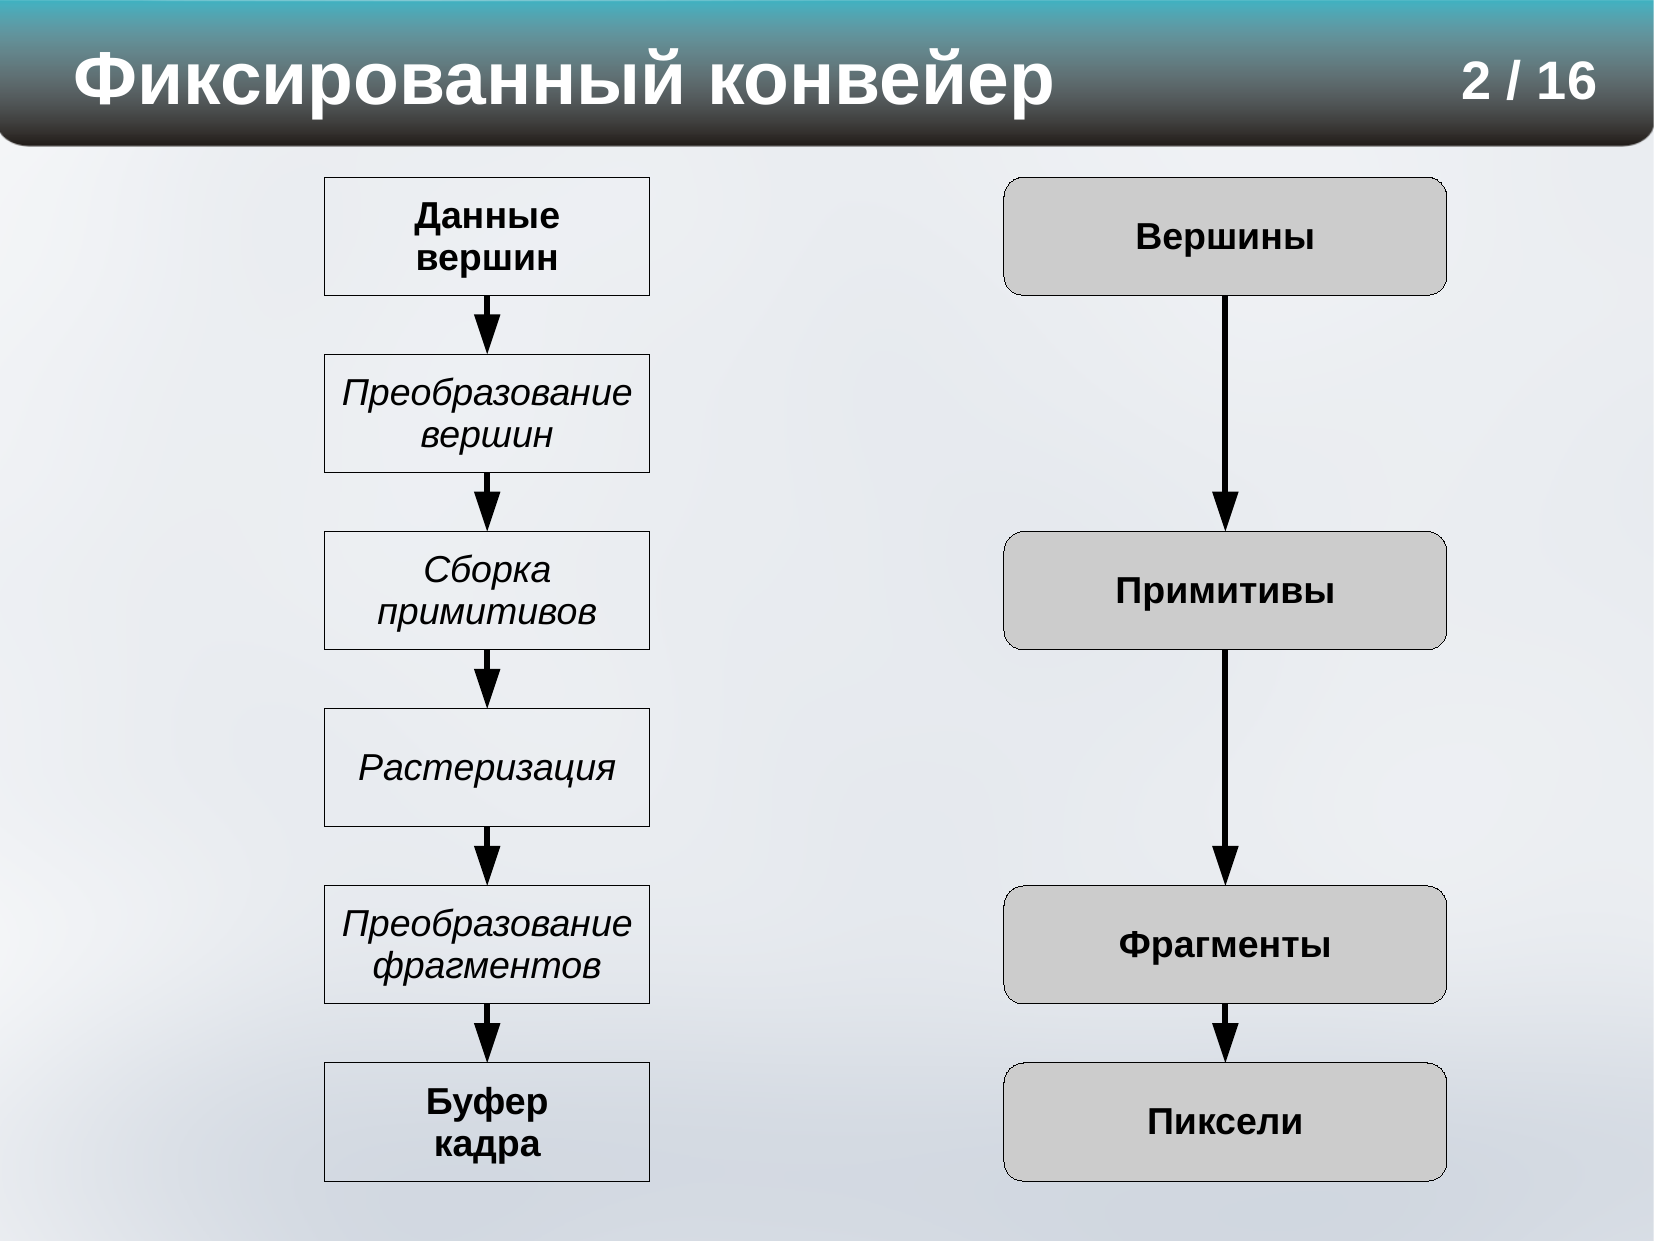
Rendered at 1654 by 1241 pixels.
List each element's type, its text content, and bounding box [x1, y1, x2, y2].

text_box Фрагменты [1003, 885, 1447, 1004]
text_box Вершины [1003, 177, 1447, 296]
text_box Пиксели [1003, 1062, 1447, 1182]
text_box Буфер кадра [324, 1062, 650, 1182]
text_box Растеризация [324, 708, 650, 827]
text_box Преобразование вершин [324, 354, 650, 473]
text_box Сборка примитивов [324, 531, 650, 650]
text_box Данные вершин [324, 177, 650, 296]
picture [0, 0, 1654, 1241]
text_box Преобразование фрагментов [324, 885, 650, 1004]
text_box Фиксированный конвейер [59, 29, 1388, 129]
text_box Примитивы [1003, 531, 1447, 650]
text_box <number> / 16 [1446, 42, 1654, 179]
